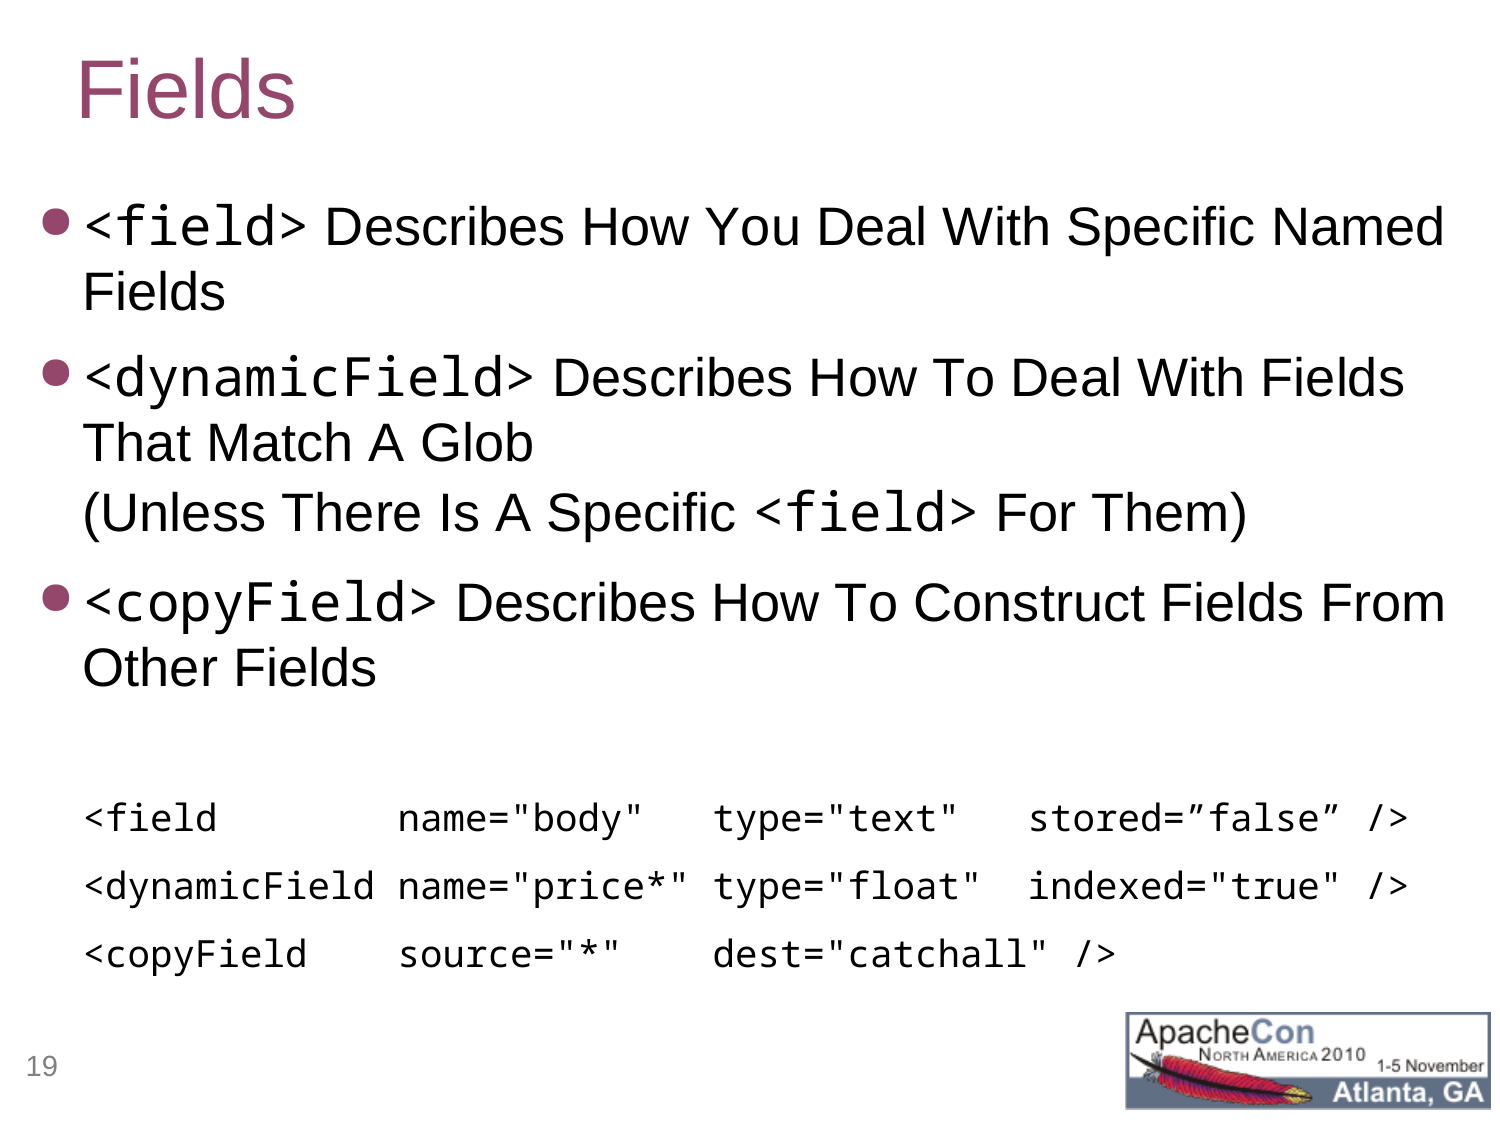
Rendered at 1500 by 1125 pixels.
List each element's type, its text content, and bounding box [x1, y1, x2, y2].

title Fields [75, 0, 1425, 181]
list <field> Describes How You Deal With Specific Named Fields <dynamicField> Describes How To Deal With Fields That Match A Glob (Unless There Is A Specific <field> For Them) <copyField> Describes How To Construct Fields From Other Fields <field name="body" type="text" stored=”false” /> <dynamicField name="price*" type="float" indexed="true" /> <copyField source="*" dest="catchall" /> [37, 187, 1463, 1006]
picture [1125, 1012, 1491, 1110]
